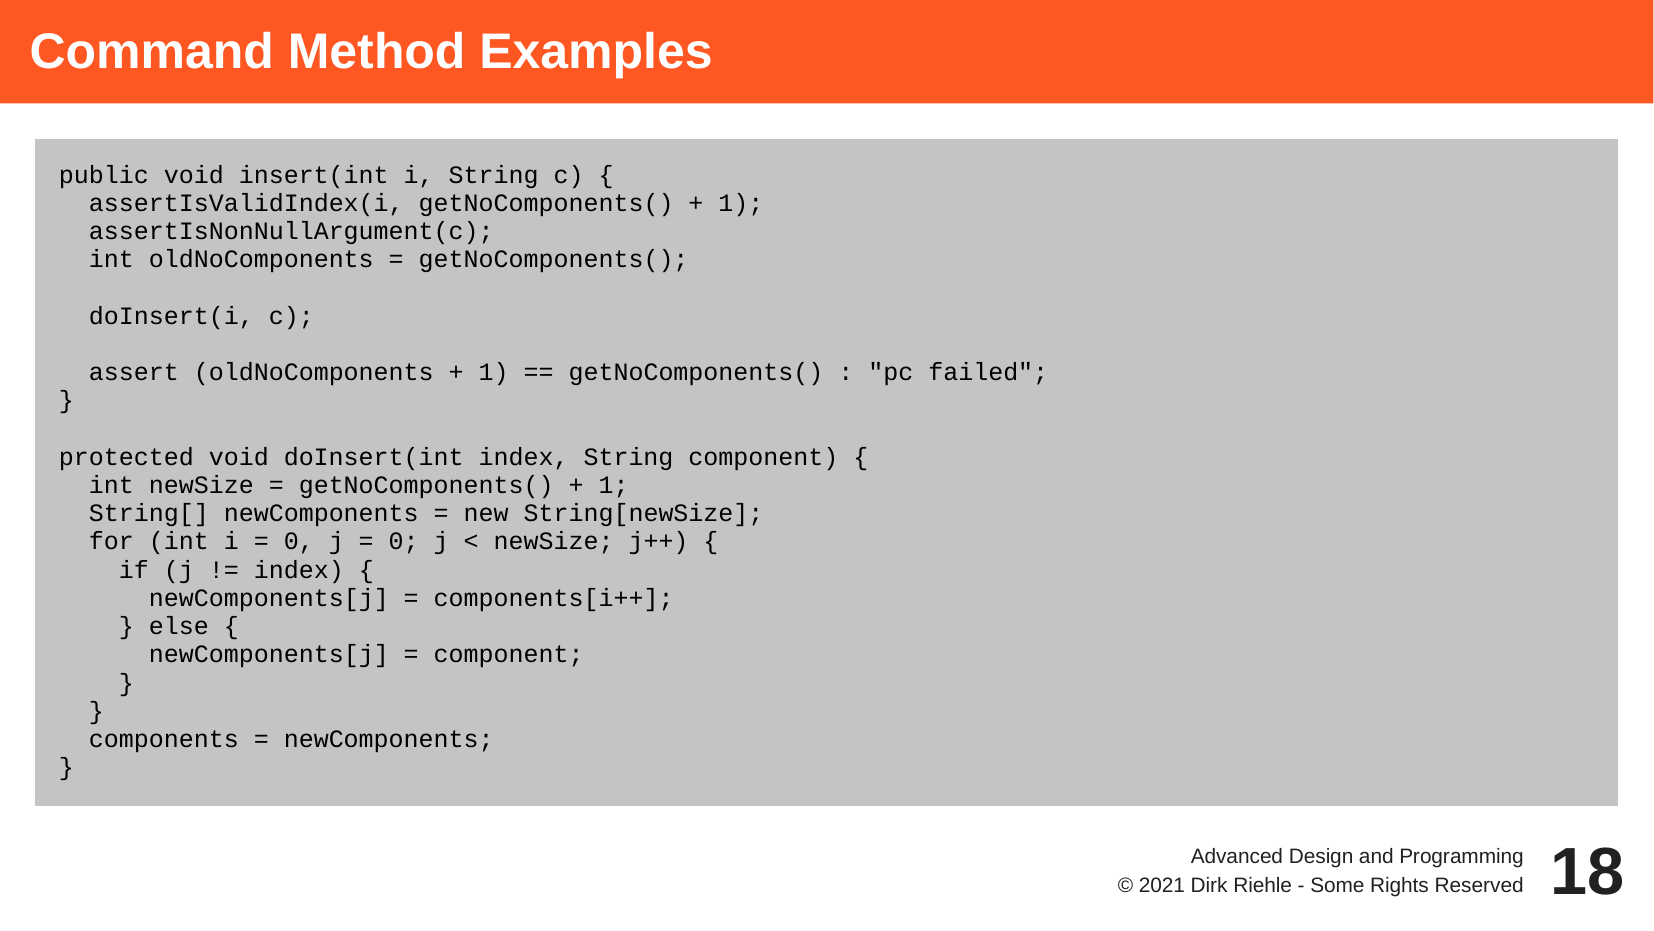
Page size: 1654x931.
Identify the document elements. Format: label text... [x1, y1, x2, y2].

list public void insert(int i, String c) { assertIsValidIndex(i, getNoComponents() + 1); assertIsNonNullArgument(c); int oldNoComponents = getNoComponents(); doInsert(i, c); assert (oldNoComponents + 1) == getNoComponents() : "pc failed"; } protected void doInsert(int index, String component) { int newSize = getNoComponents() + 1; String[] newComponents = new String[newSize]; for (int i = 0, j = 0; j < newSize; j++) { if (j != index) { newComponents[j] = components[i++]; } else { newComponents[j] = component; } } components = newComponents; } [29, 132, 1625, 813]
title Command Method Examples [0, 0, 1654, 104]
